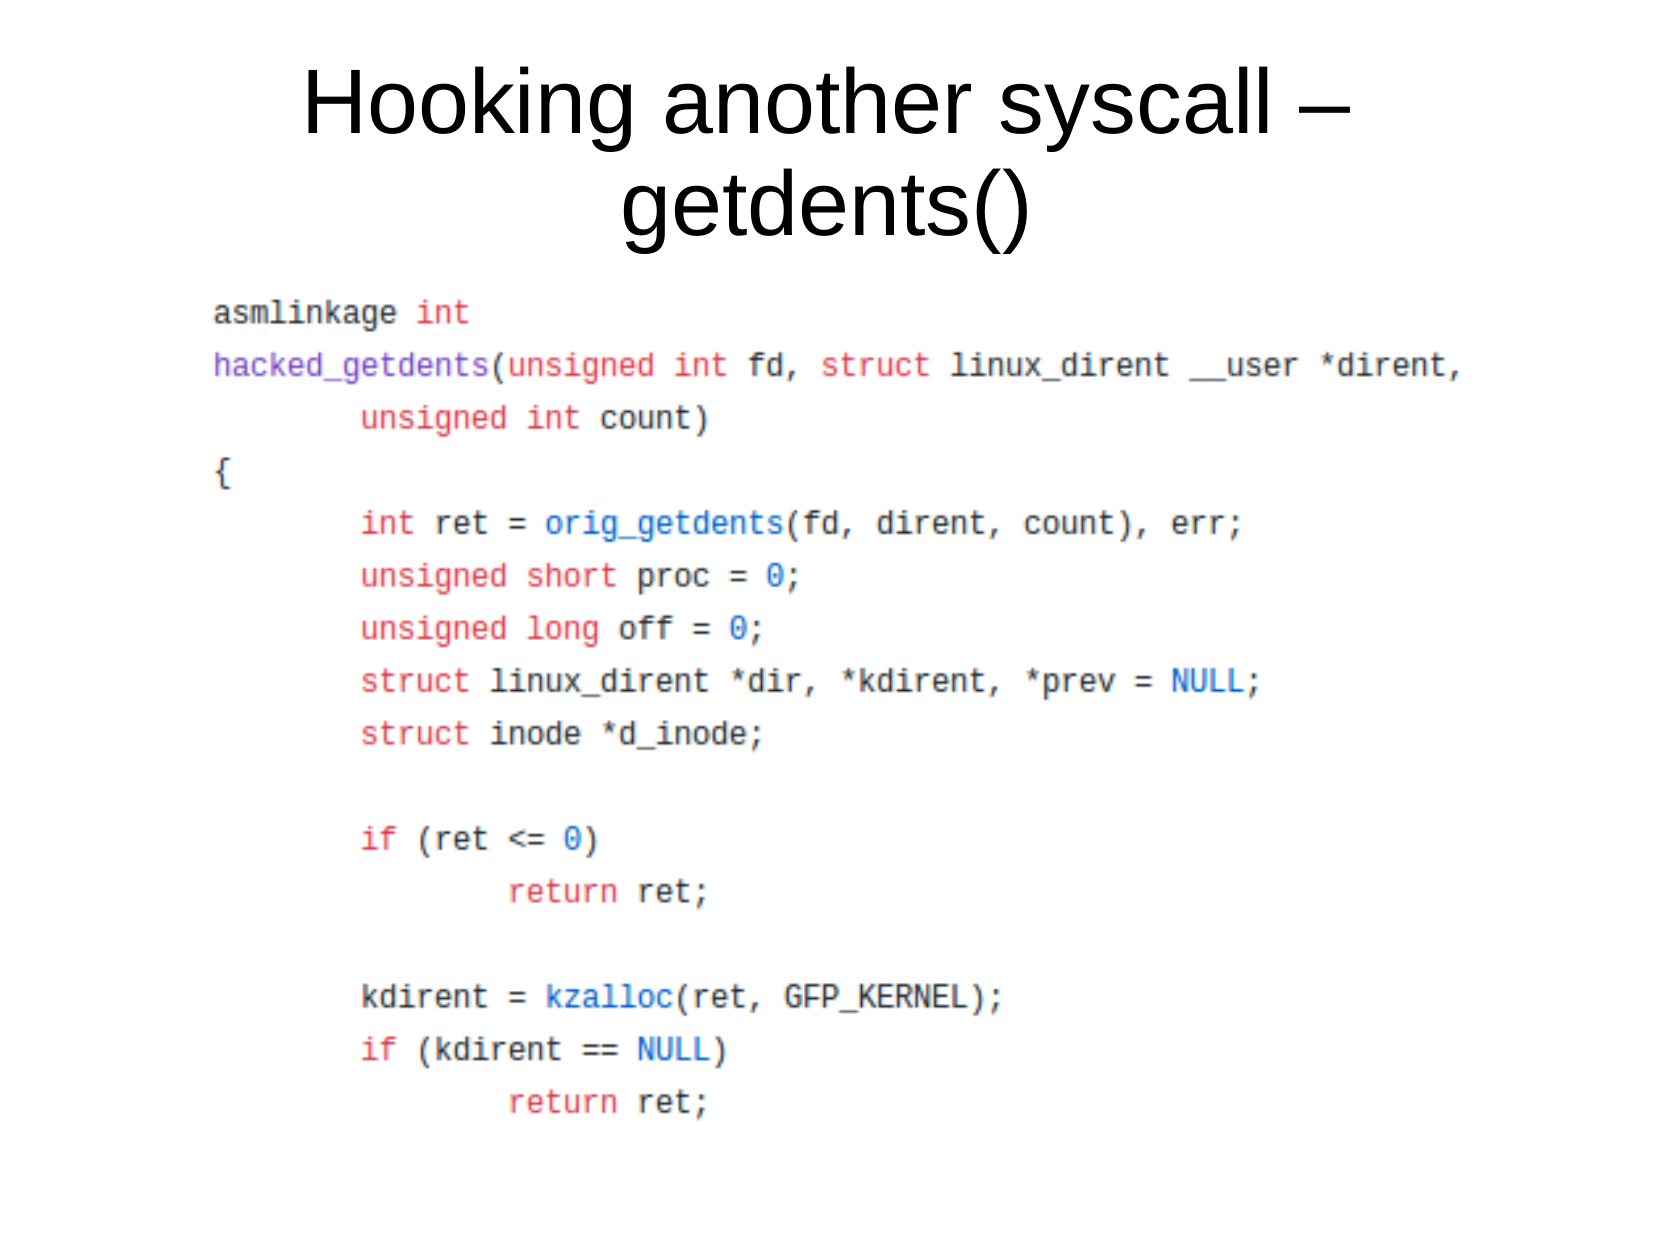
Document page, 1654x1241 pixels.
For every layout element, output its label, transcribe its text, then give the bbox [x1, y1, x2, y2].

title Hooking another syscall – getdents() [82, 49, 1571, 257]
picture [198, 290, 1474, 1140]
